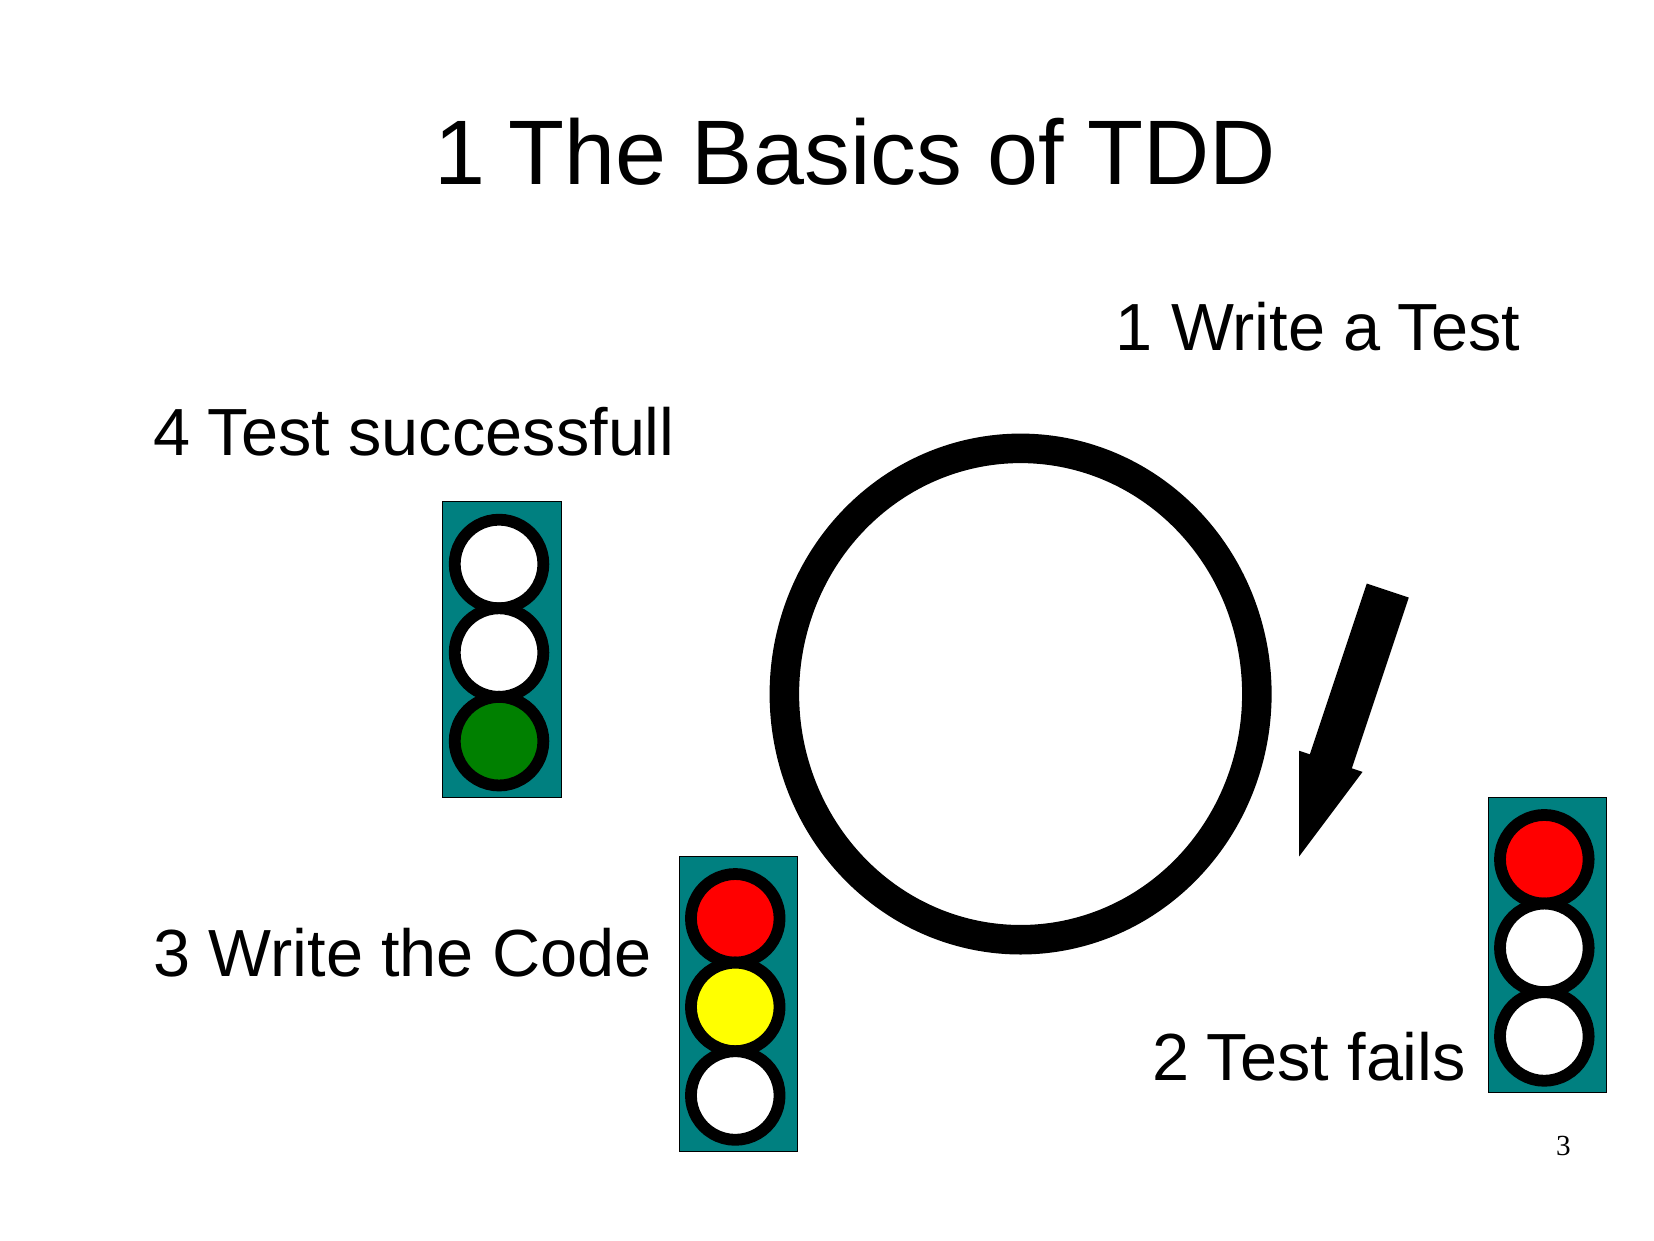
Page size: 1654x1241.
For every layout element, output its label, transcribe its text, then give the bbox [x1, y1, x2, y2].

list 1 Write a Test 4 Test successfull 3 Write the Code 2 Test fails [82, 290, 1571, 1096]
text_box [784, 448, 1257, 940]
text_box [442, 501, 562, 798]
title 1 The Basics of TDD [82, 49, 1571, 257]
text_box [679, 856, 798, 1152]
text_box [1500, 797, 1607, 1093]
